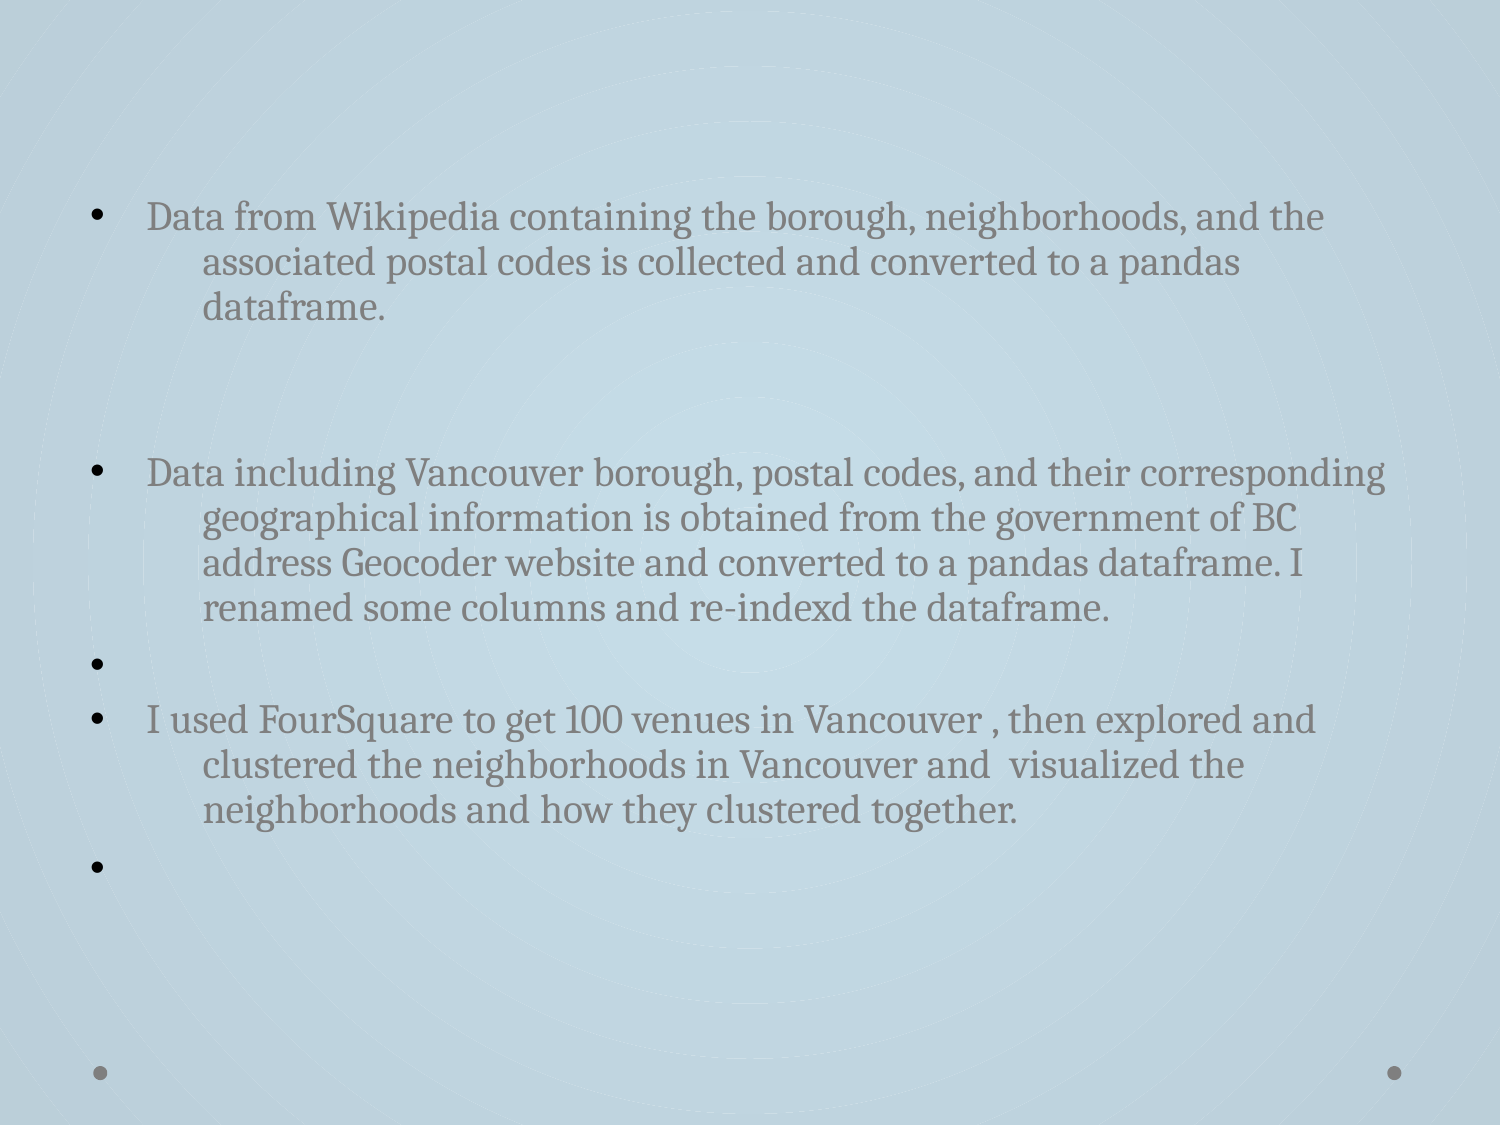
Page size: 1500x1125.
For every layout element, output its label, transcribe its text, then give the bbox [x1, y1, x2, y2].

list Data from Wikipedia containing the borough, neighborhoods, and the associated postal codes is collected and converted to a pandas dataframe. Data including Vancouver borough, postal codes, and their corresponding geographical information is obtained from the government of BC address Geocoder website and converted to a pandas dataframe. I renamed some columns and re-indexd the dataframe. I used FourSquare to get 100 venues in Vancouver , then explored and clustered the neighborhoods in Vancouver and visualized the neighborhoods and how they clustered together. [75, 186, 1426, 929]
